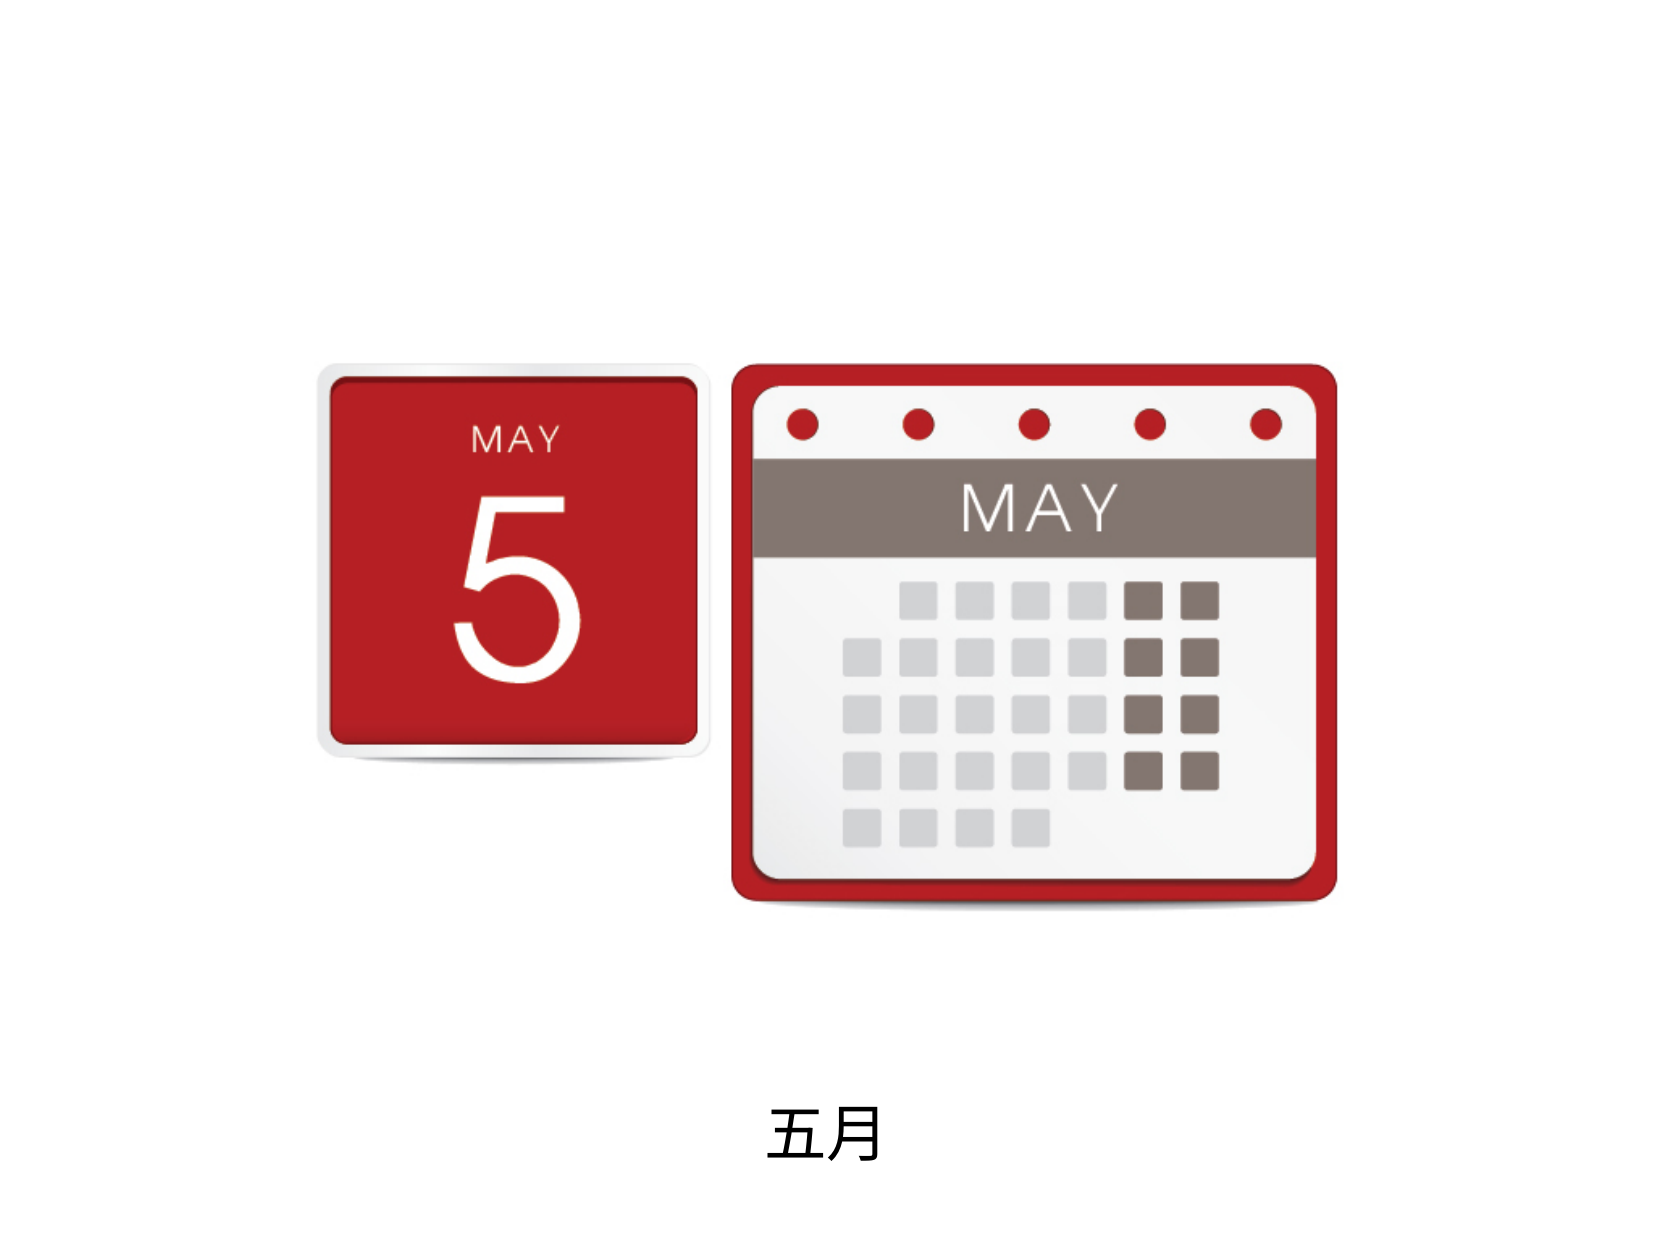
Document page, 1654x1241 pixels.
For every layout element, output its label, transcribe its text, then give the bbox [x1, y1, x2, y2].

picture [0, 0, 1654, 1241]
title 五月 [82, 1025, 1571, 1233]
